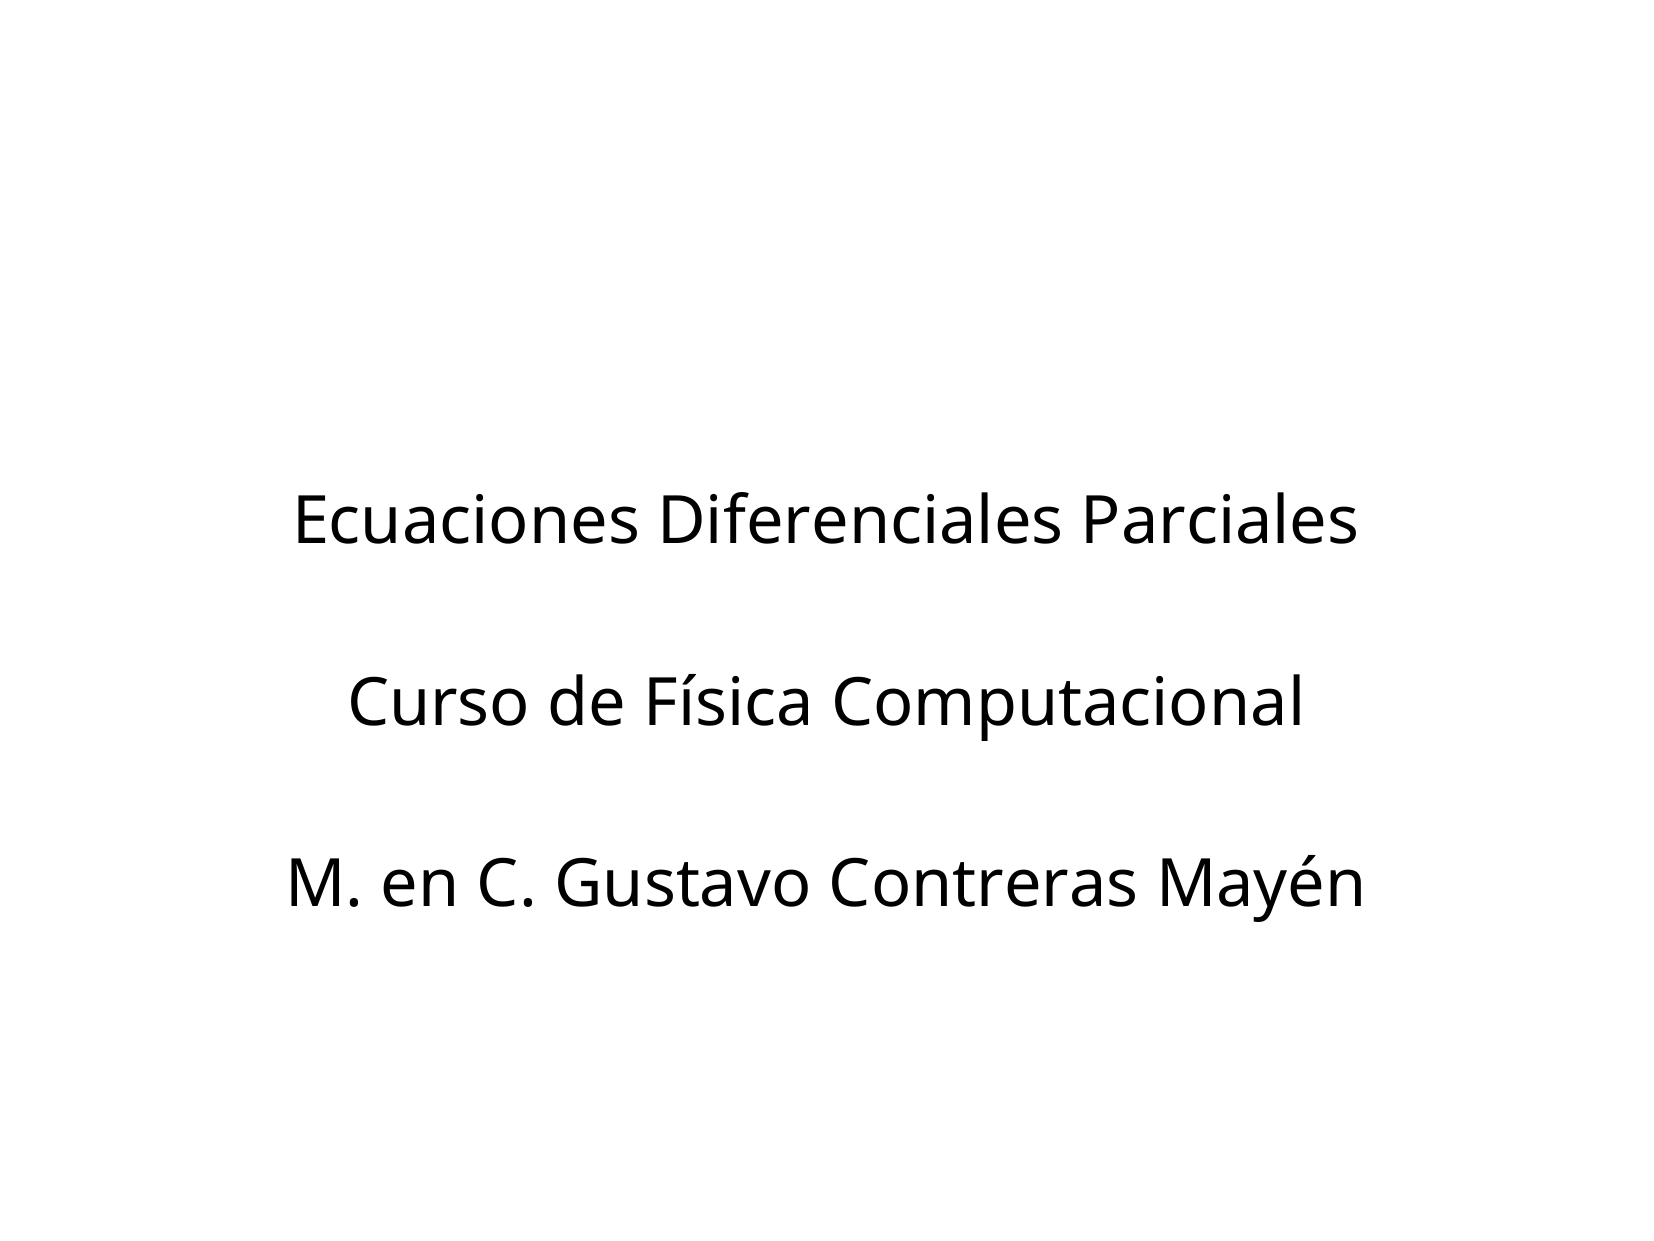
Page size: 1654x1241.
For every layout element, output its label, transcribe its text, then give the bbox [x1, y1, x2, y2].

subtitle Ecuaciones Diferenciales Parciales Curso de Física Computacional M. en C. Gustavo Contreras Mayén [82, 290, 1571, 1109]
